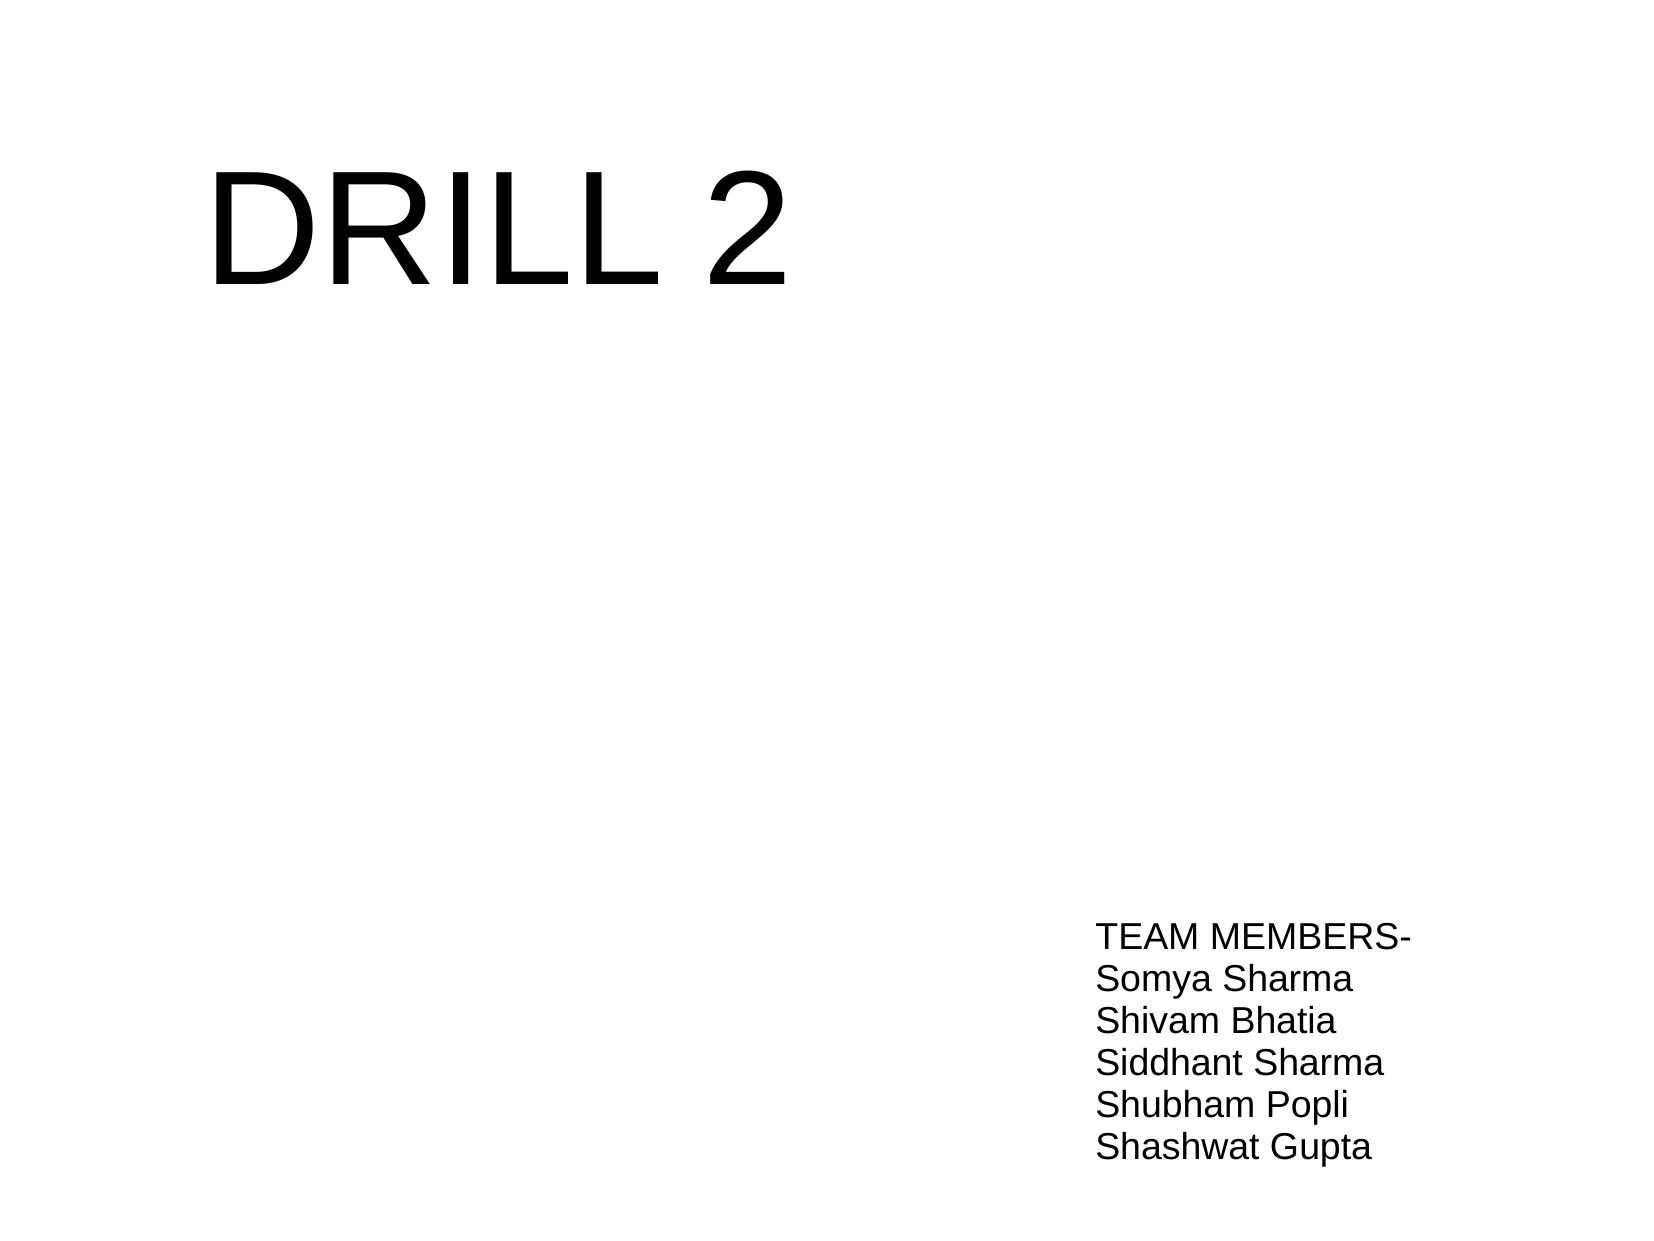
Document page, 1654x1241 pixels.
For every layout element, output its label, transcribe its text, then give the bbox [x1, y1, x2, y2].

text_box TEAM MEMBERS- Somya Sharma Shivam Bhatia Siddhant Sharma Shubham Popli Shashwat Gupta [1074, 902, 1583, 1182]
text_box DRILL 2 [188, 129, 809, 327]
